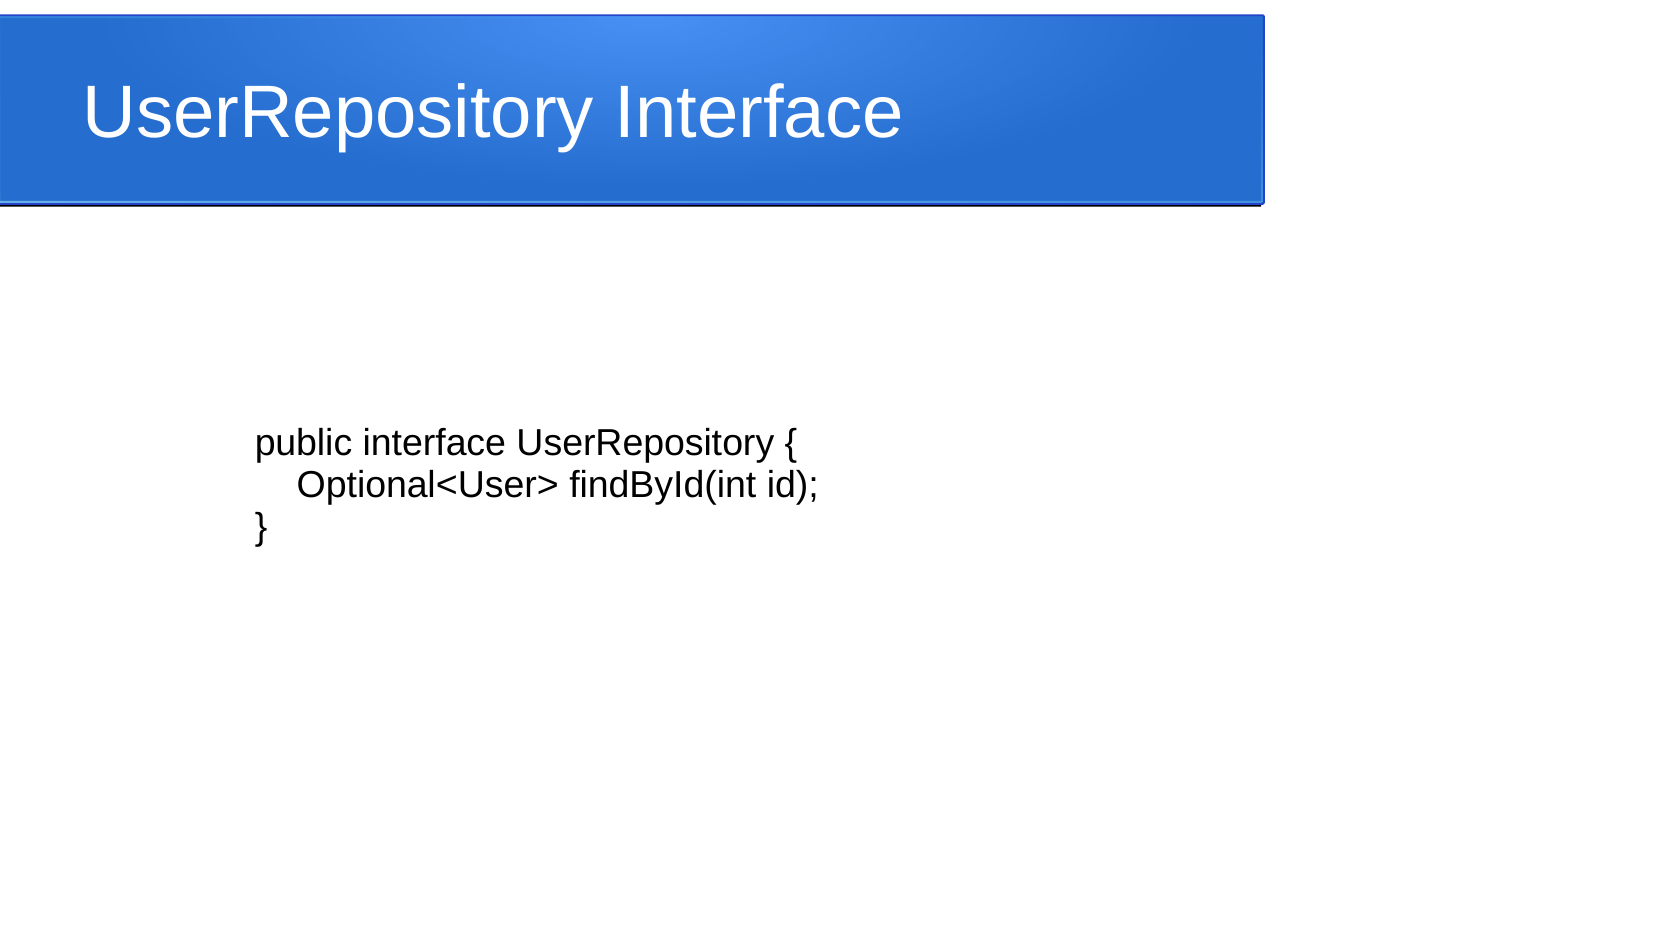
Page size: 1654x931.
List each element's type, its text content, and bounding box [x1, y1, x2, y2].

text_box public interface UserRepository { Optional<User> findById(int id); } [240, 414, 835, 556]
title UserRepository Interface [82, 35, 1235, 189]
